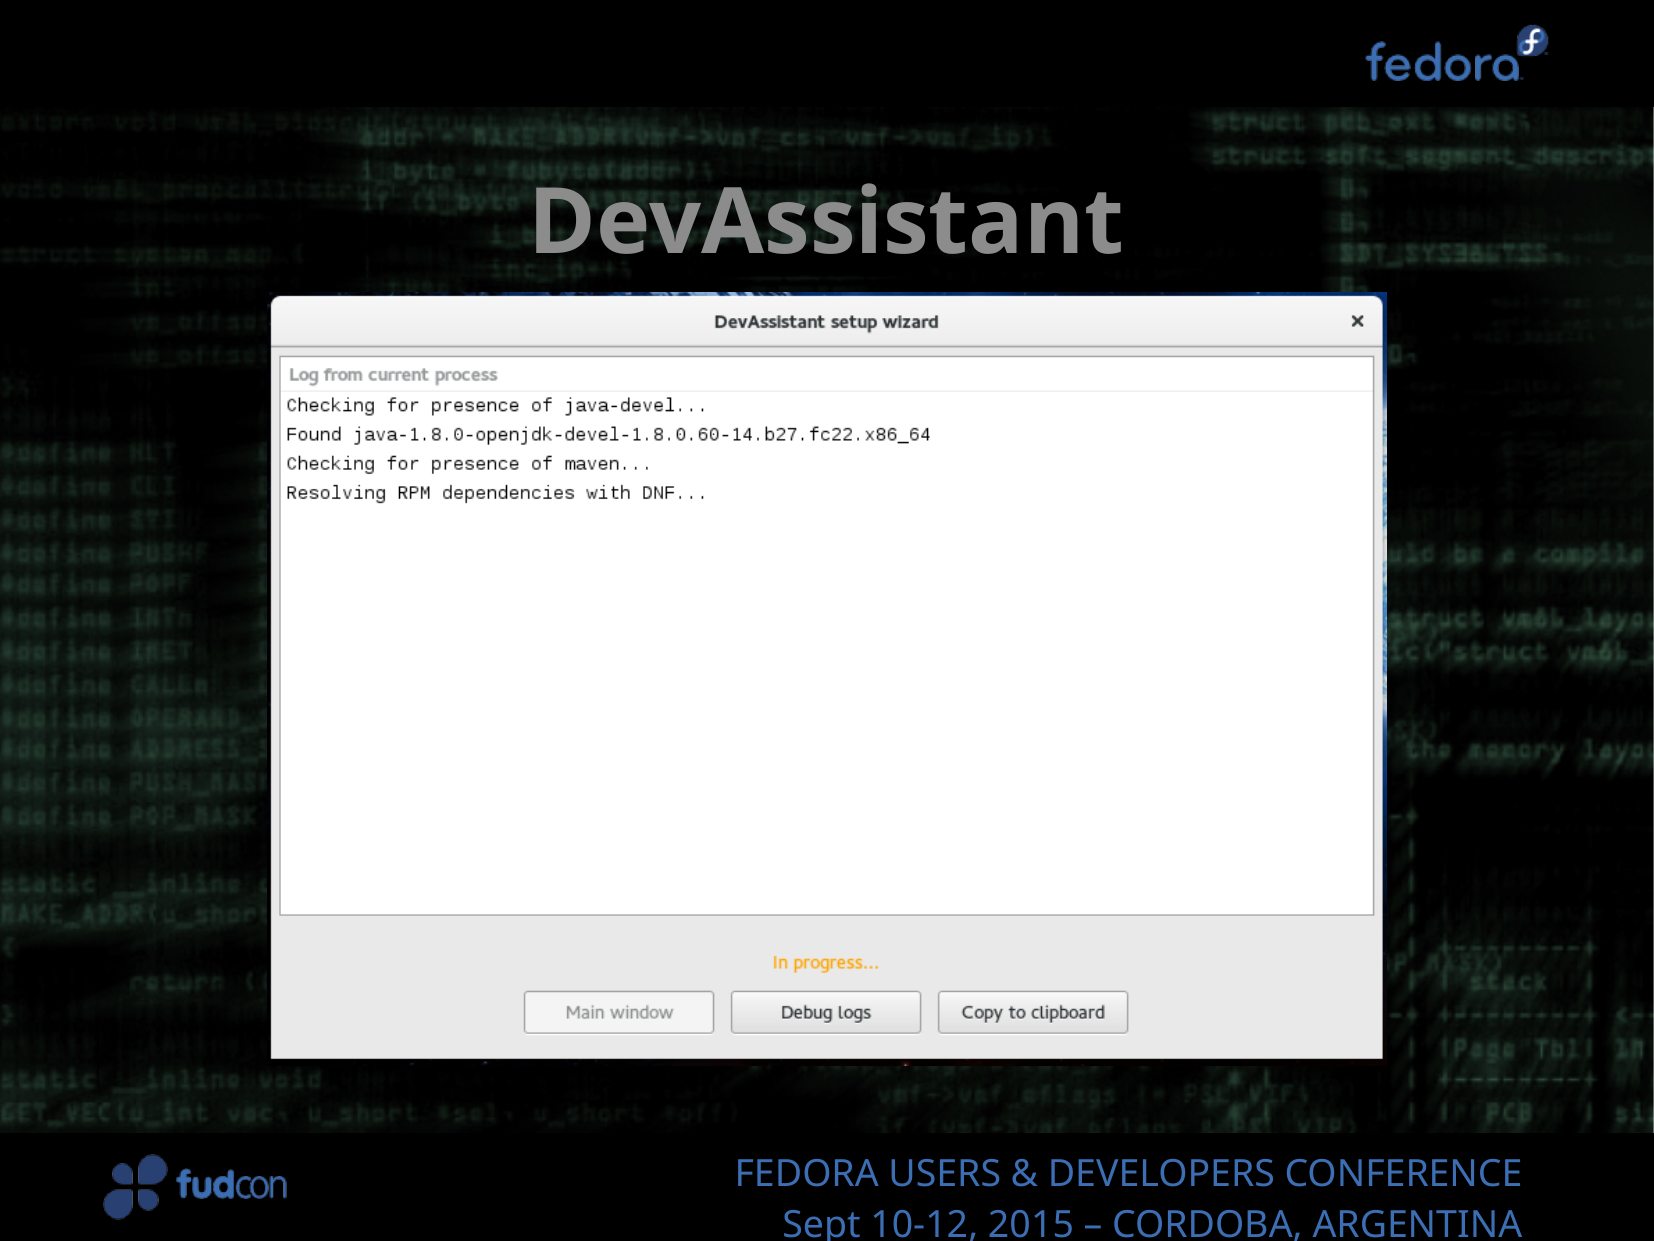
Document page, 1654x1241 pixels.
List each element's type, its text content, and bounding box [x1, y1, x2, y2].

picture [0, 0, 1654, 1241]
title DevAssistant [82, 114, 1571, 322]
